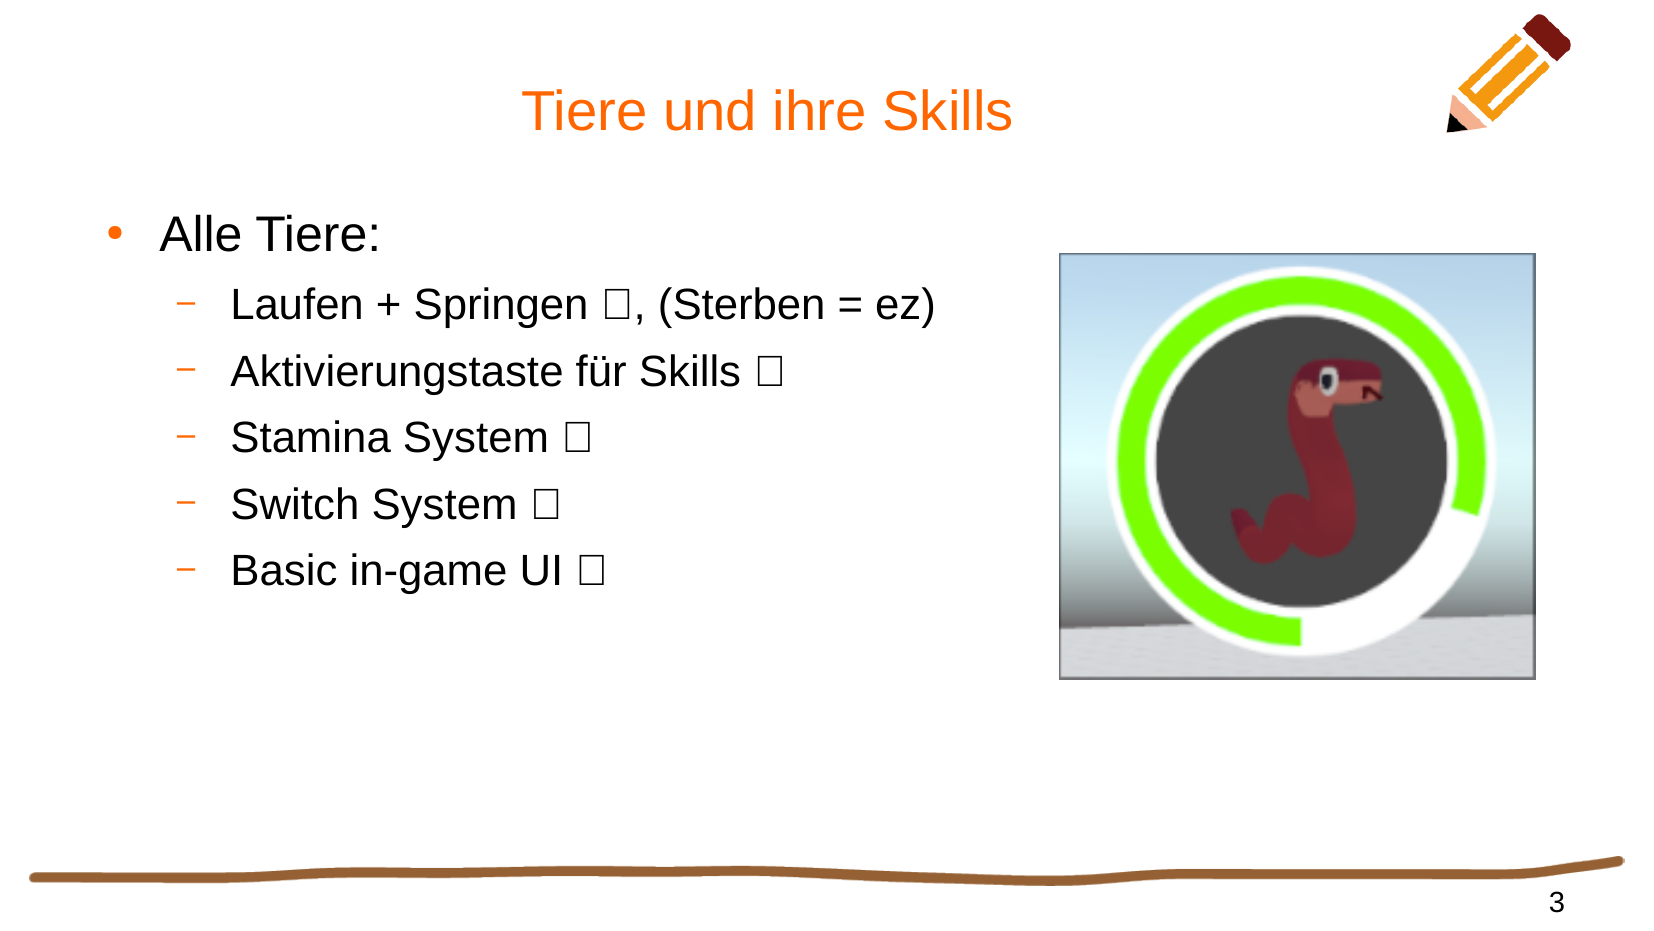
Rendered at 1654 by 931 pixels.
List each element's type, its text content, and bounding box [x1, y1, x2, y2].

picture [1059, 253, 1536, 680]
title Tiere und ihre Skills [88, 59, 1447, 163]
picture [1446, 14, 1571, 133]
picture [29, 856, 1625, 886]
list Alle Tiere: Laufen + Springen ✅, (Sterben = ez) Aktivierungstaste für Skills ✅ Stamina System ✅ Switch System ✅ Basic in-game UI ✅ [88, 206, 1565, 857]
